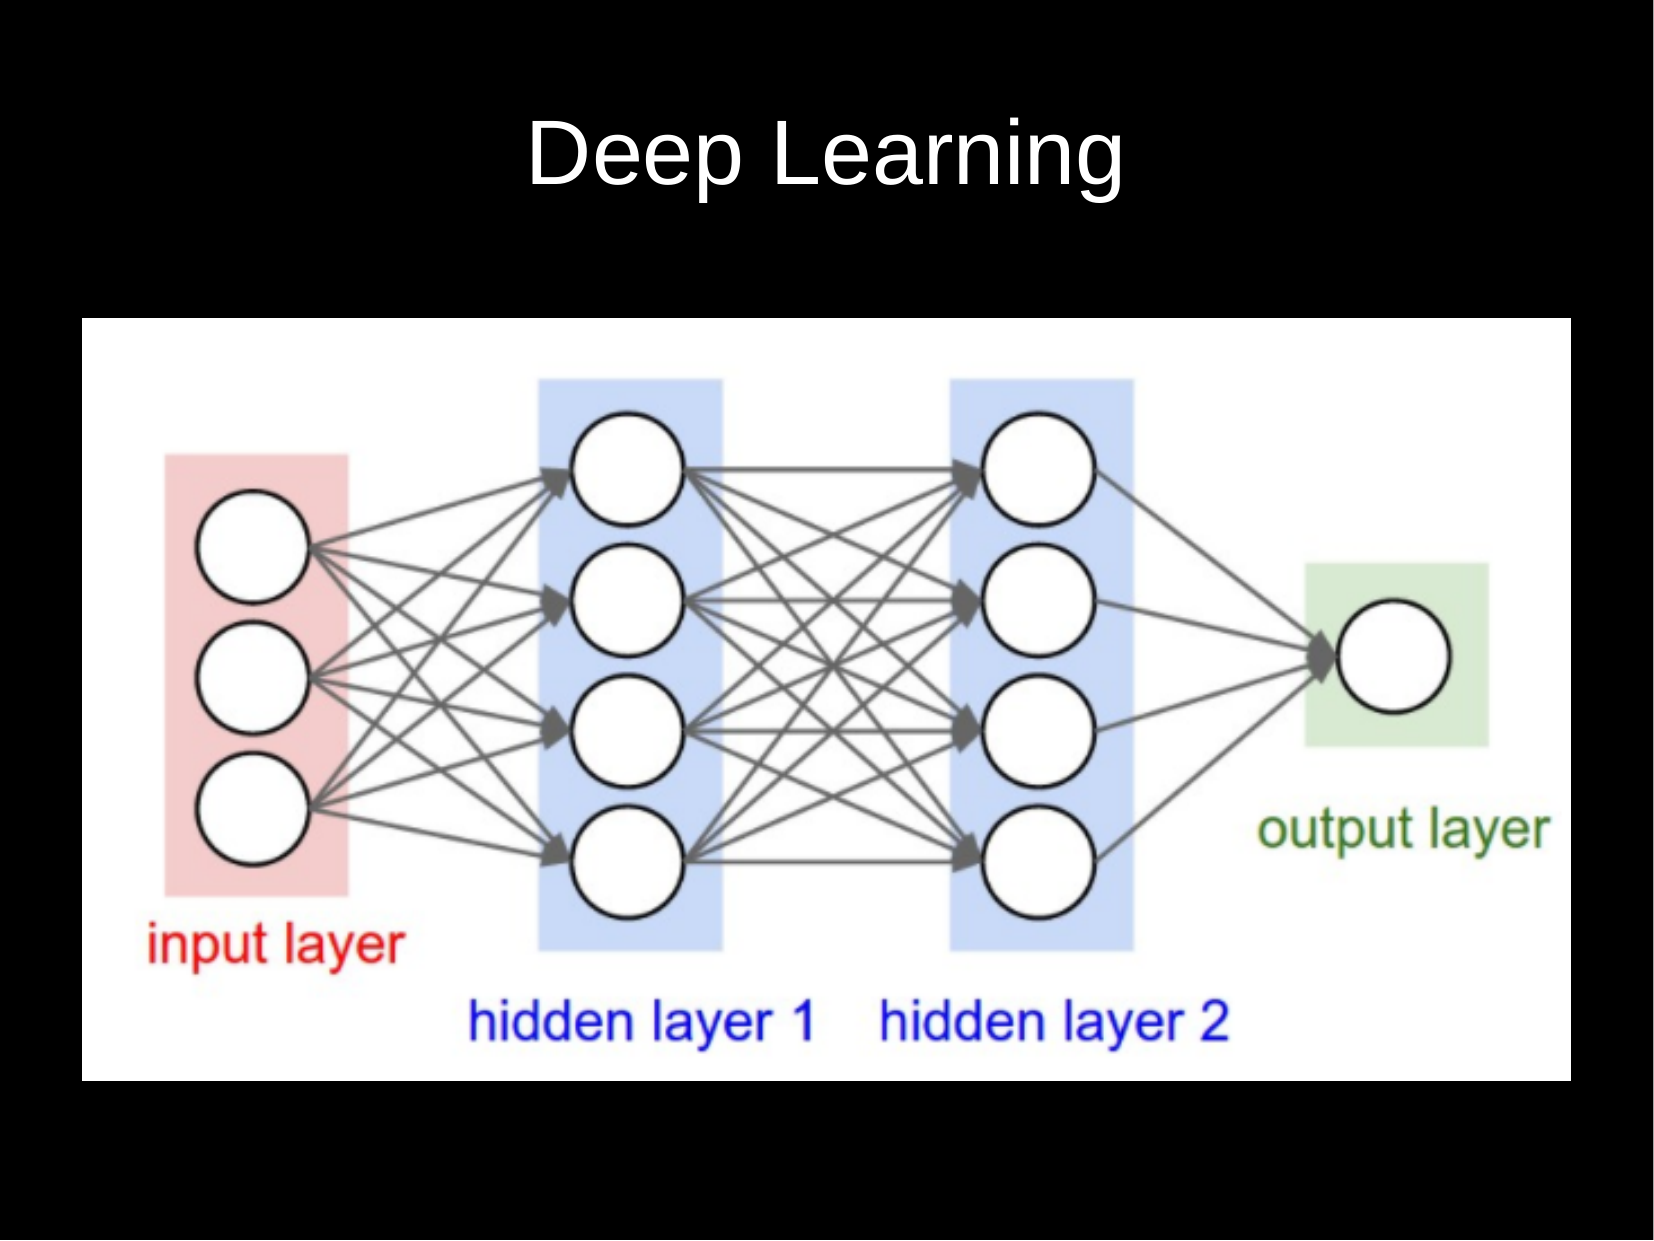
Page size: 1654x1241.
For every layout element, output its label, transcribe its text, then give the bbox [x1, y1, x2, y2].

title Deep Learning [82, 49, 1571, 257]
picture [82, 318, 1571, 1081]
